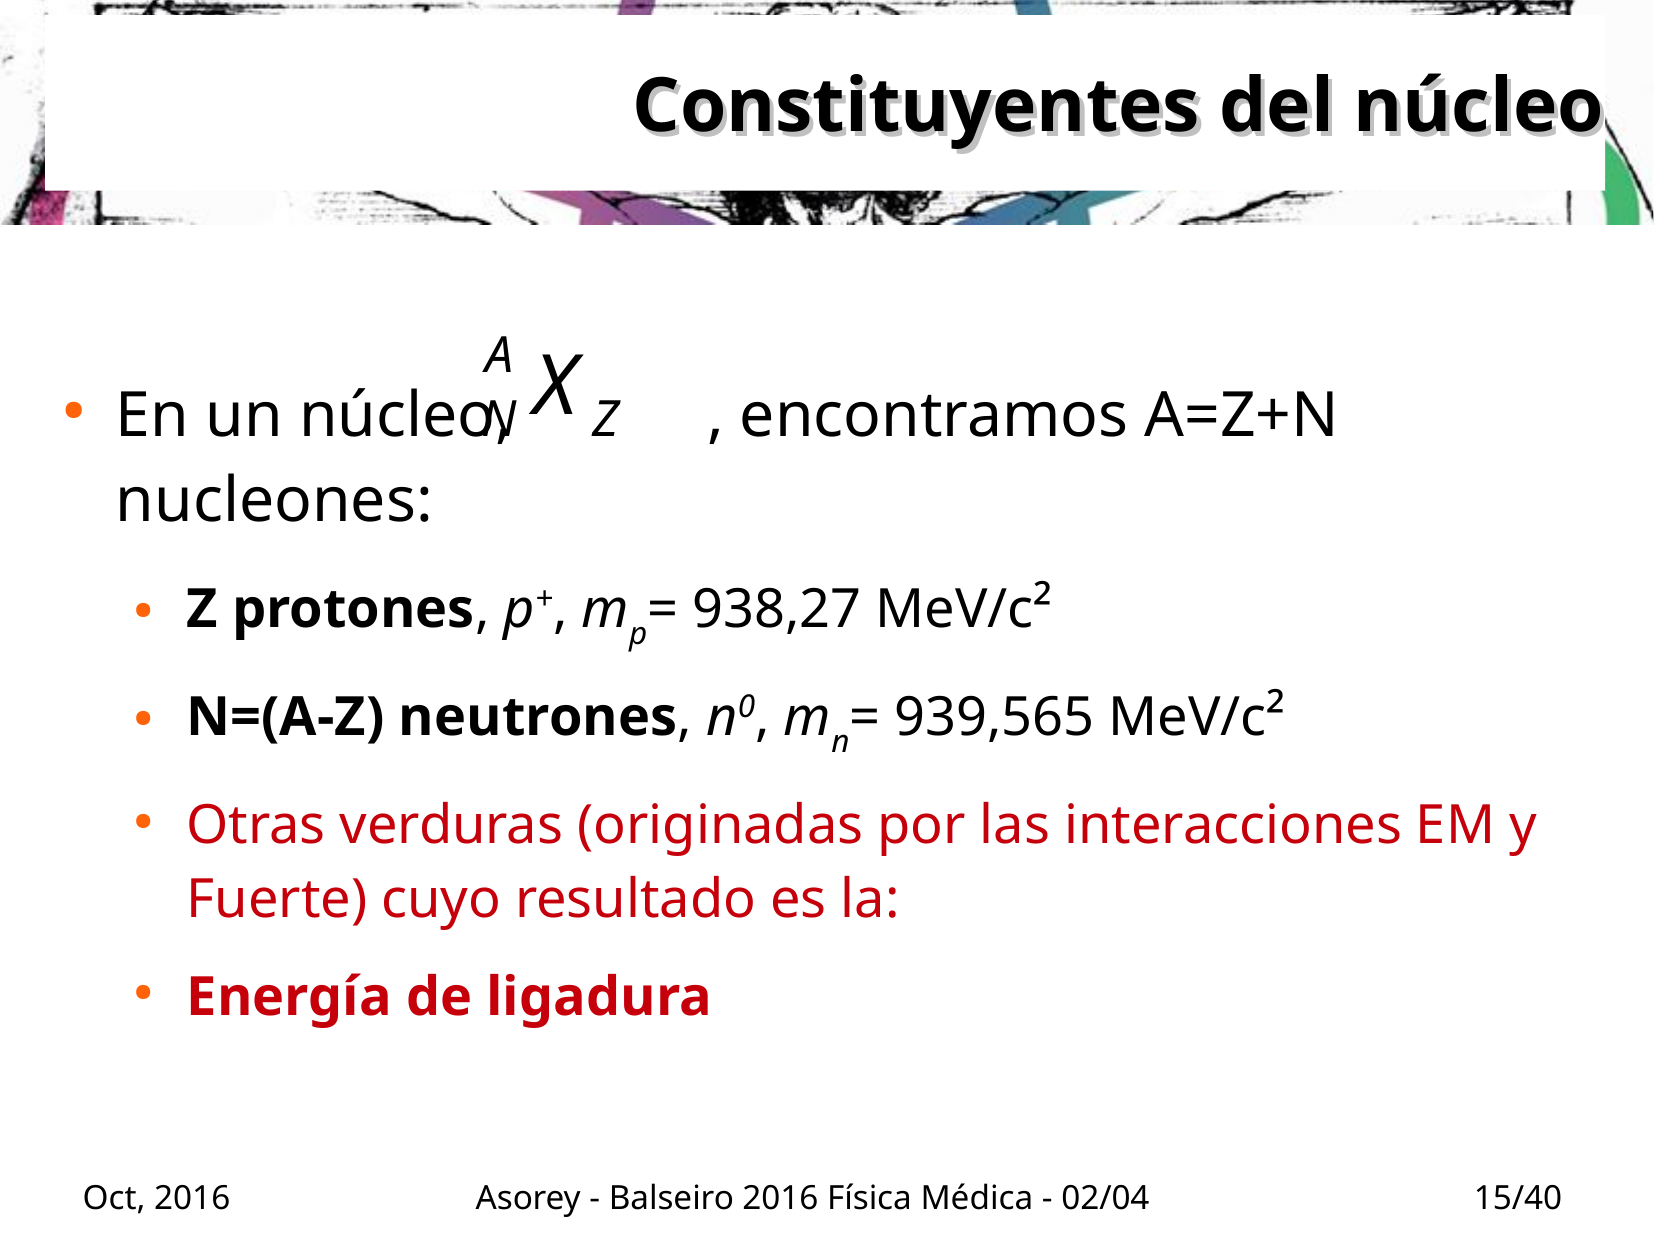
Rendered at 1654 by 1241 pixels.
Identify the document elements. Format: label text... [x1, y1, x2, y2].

list En un núcleo, , encontramos A=Z+N nucleones: Z protones, p+, mp= 938,27 MeV/c² N=(A-Z) neutrones, n0, mn= 939,565 MeV/c² Otras verduras (originadas por las interacciones EM y Fuerte) cuyo resultado es la: Energía de ligadura [45, 255, 1606, 1156]
chart [470, 324, 631, 451]
picture [0, 0, 1654, 225]
title Constituyentes del núcleo [45, 15, 1606, 191]
